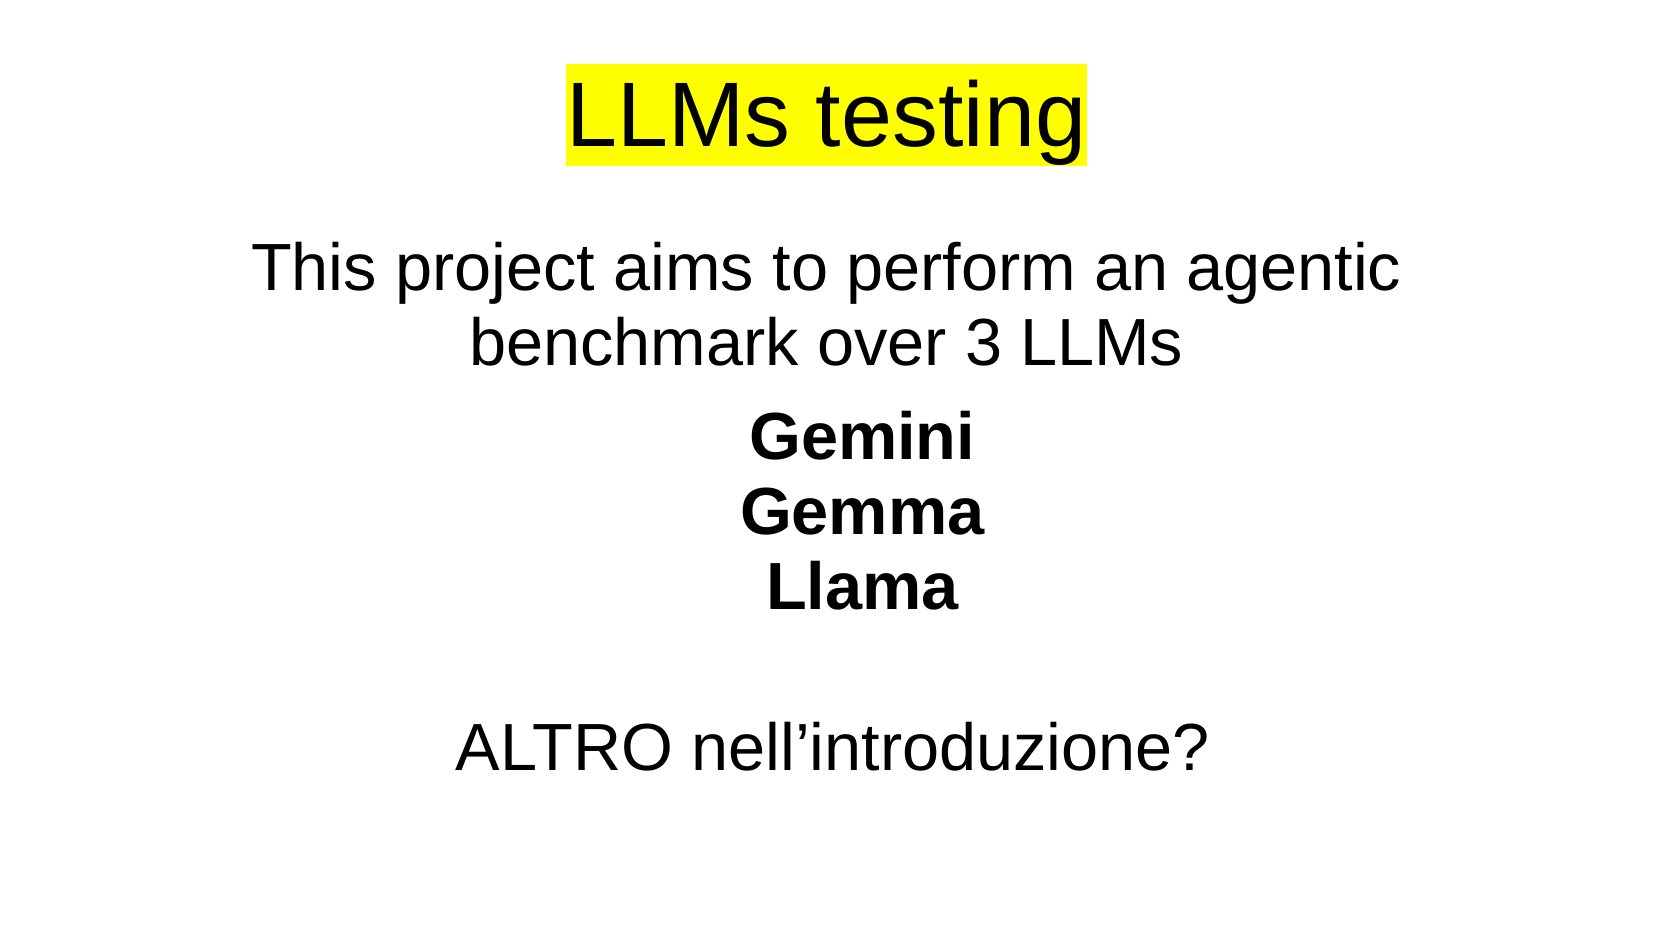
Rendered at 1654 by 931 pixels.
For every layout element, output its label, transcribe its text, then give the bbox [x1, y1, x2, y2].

text_box ALTRO nell’introduzione? [88, 620, 1577, 875]
title LLMs testing [82, 37, 1571, 177]
text_box Gemini Gemma Llama [118, 372, 1607, 650]
subtitle This project aims to perform an agentic benchmark over 3 LLMs [82, 177, 1571, 432]
